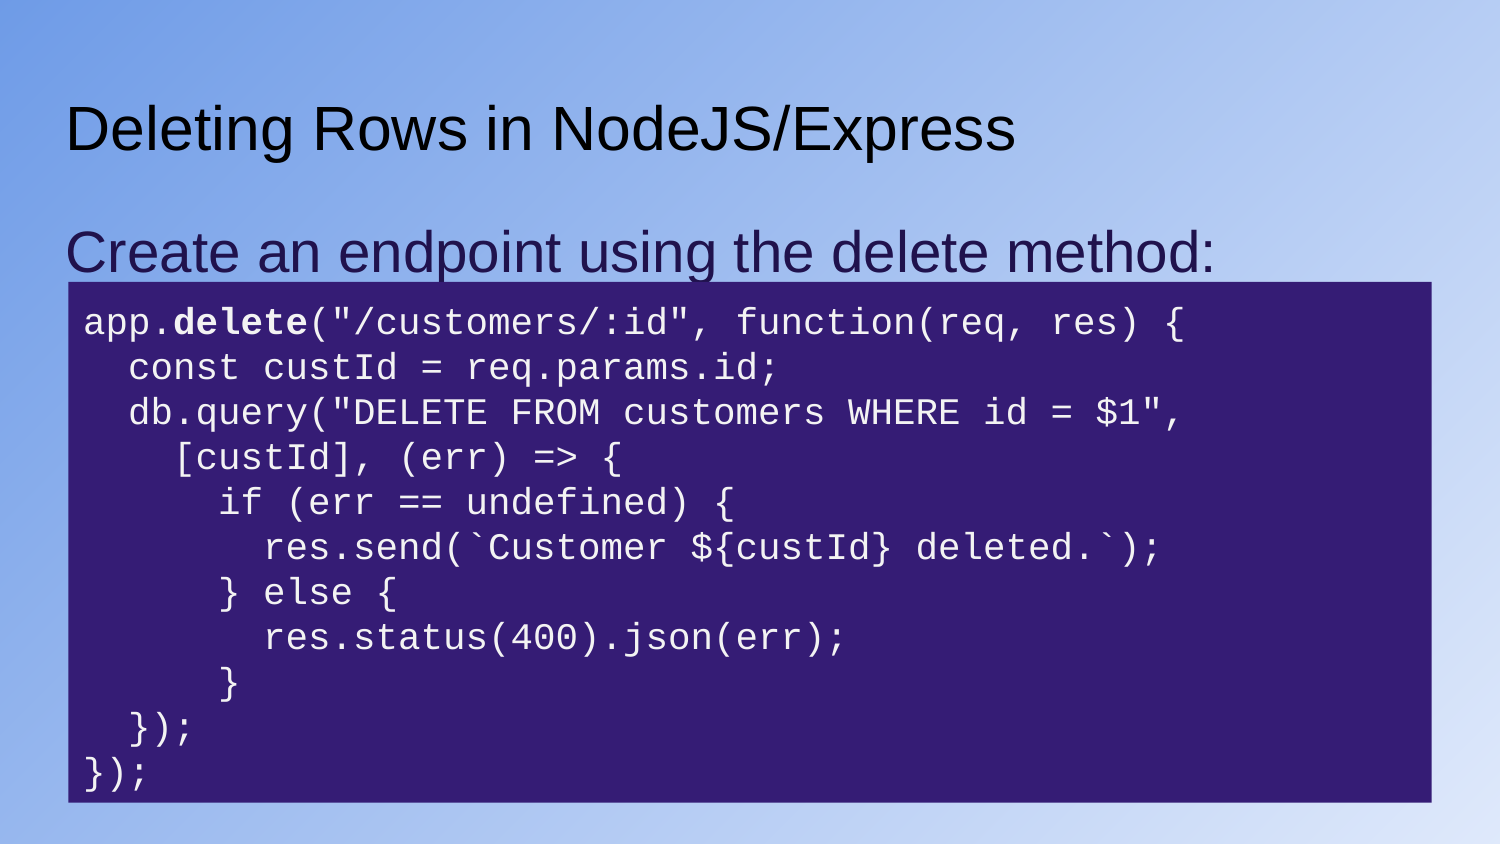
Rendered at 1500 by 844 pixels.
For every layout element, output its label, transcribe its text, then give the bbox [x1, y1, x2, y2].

text_box Deleting Rows in NodeJS/Express [51, 72, 1449, 167]
text_box Create an endpoint using the delete method: [51, 189, 1449, 750]
text_box app.delete("/customers/:id", function(req, res) { const custId = req.params.id; db.query("DELETE FROM customers WHERE id = $1", [custId], (err) => { if (err == undefined) { res.send(`Customer ${custId} deleted.`); } else { res.status(400).json(err); } }); }); [68, 281, 1432, 803]
